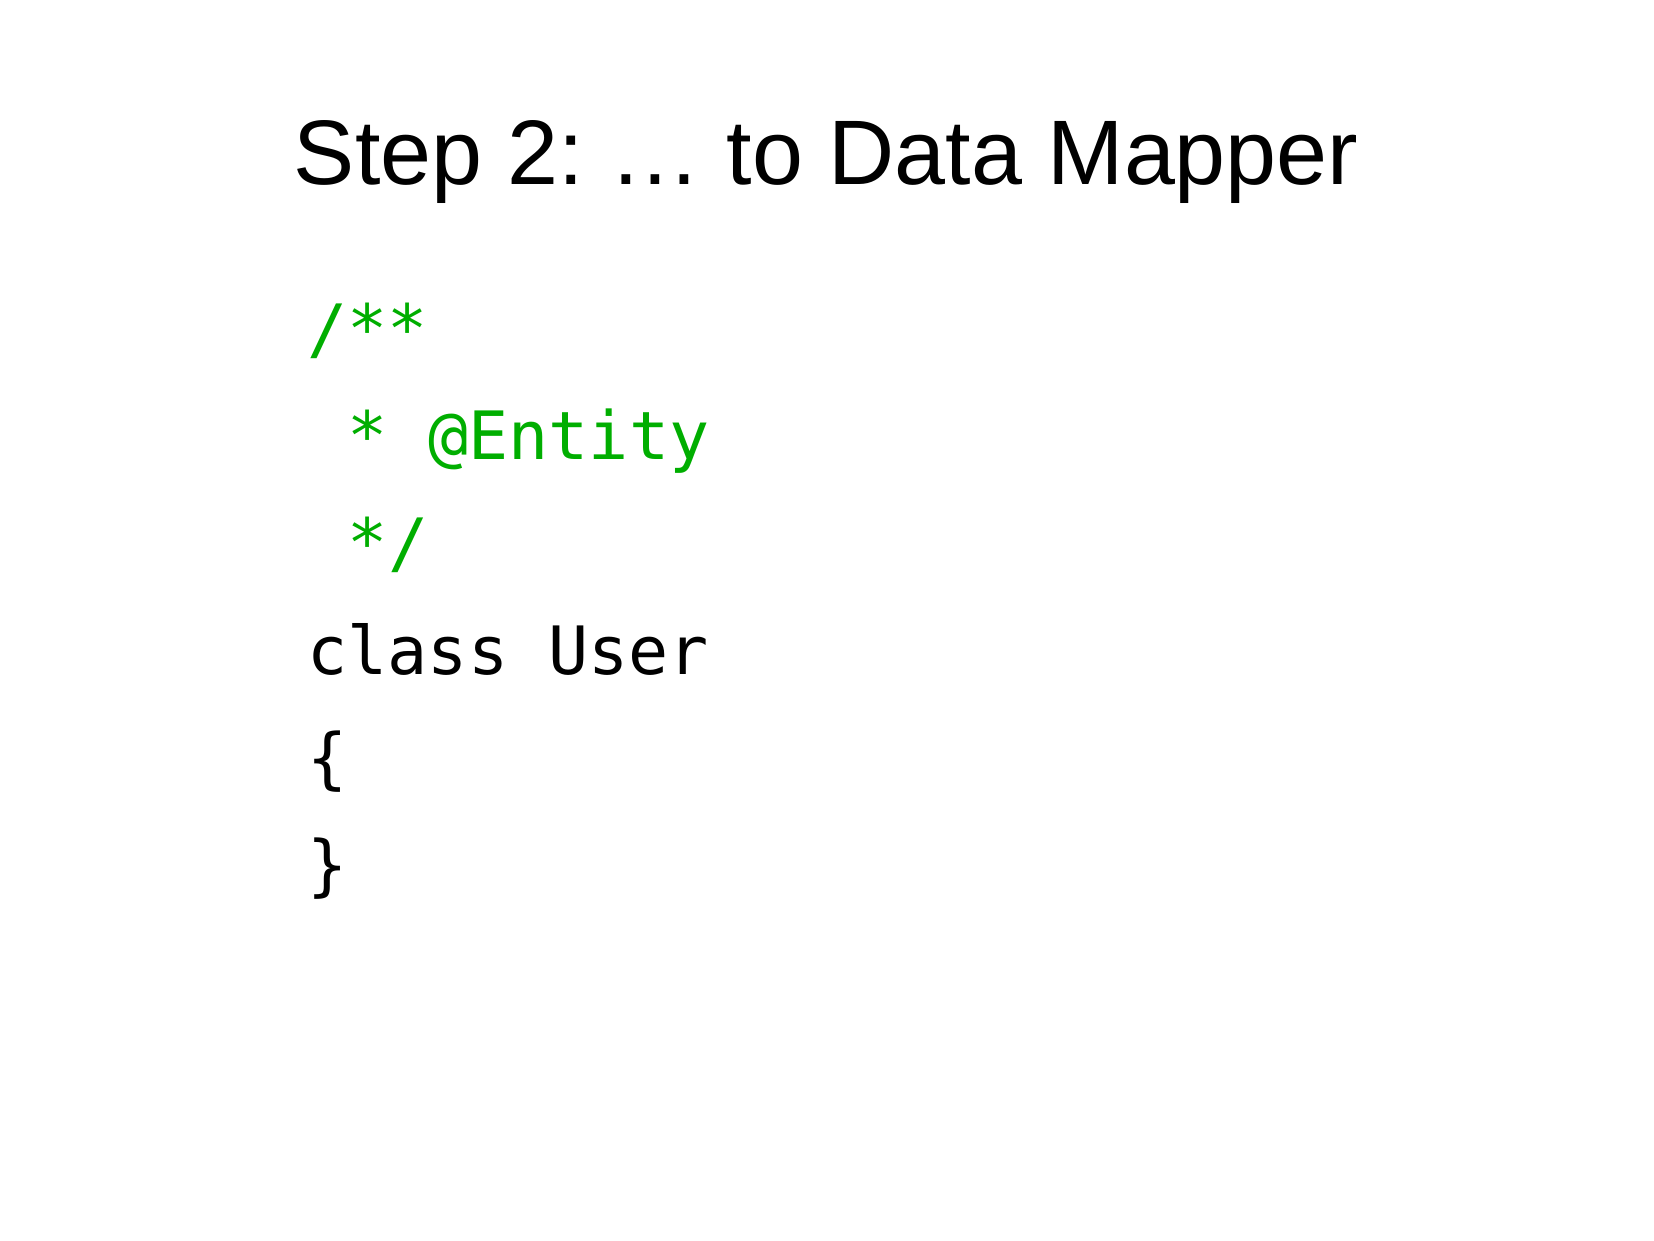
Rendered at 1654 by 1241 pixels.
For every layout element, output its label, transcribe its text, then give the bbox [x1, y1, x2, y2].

title Step 2: … to Data Mapper [82, 49, 1571, 257]
list /** * @Entity */ class User { } [236, 290, 1571, 1109]
